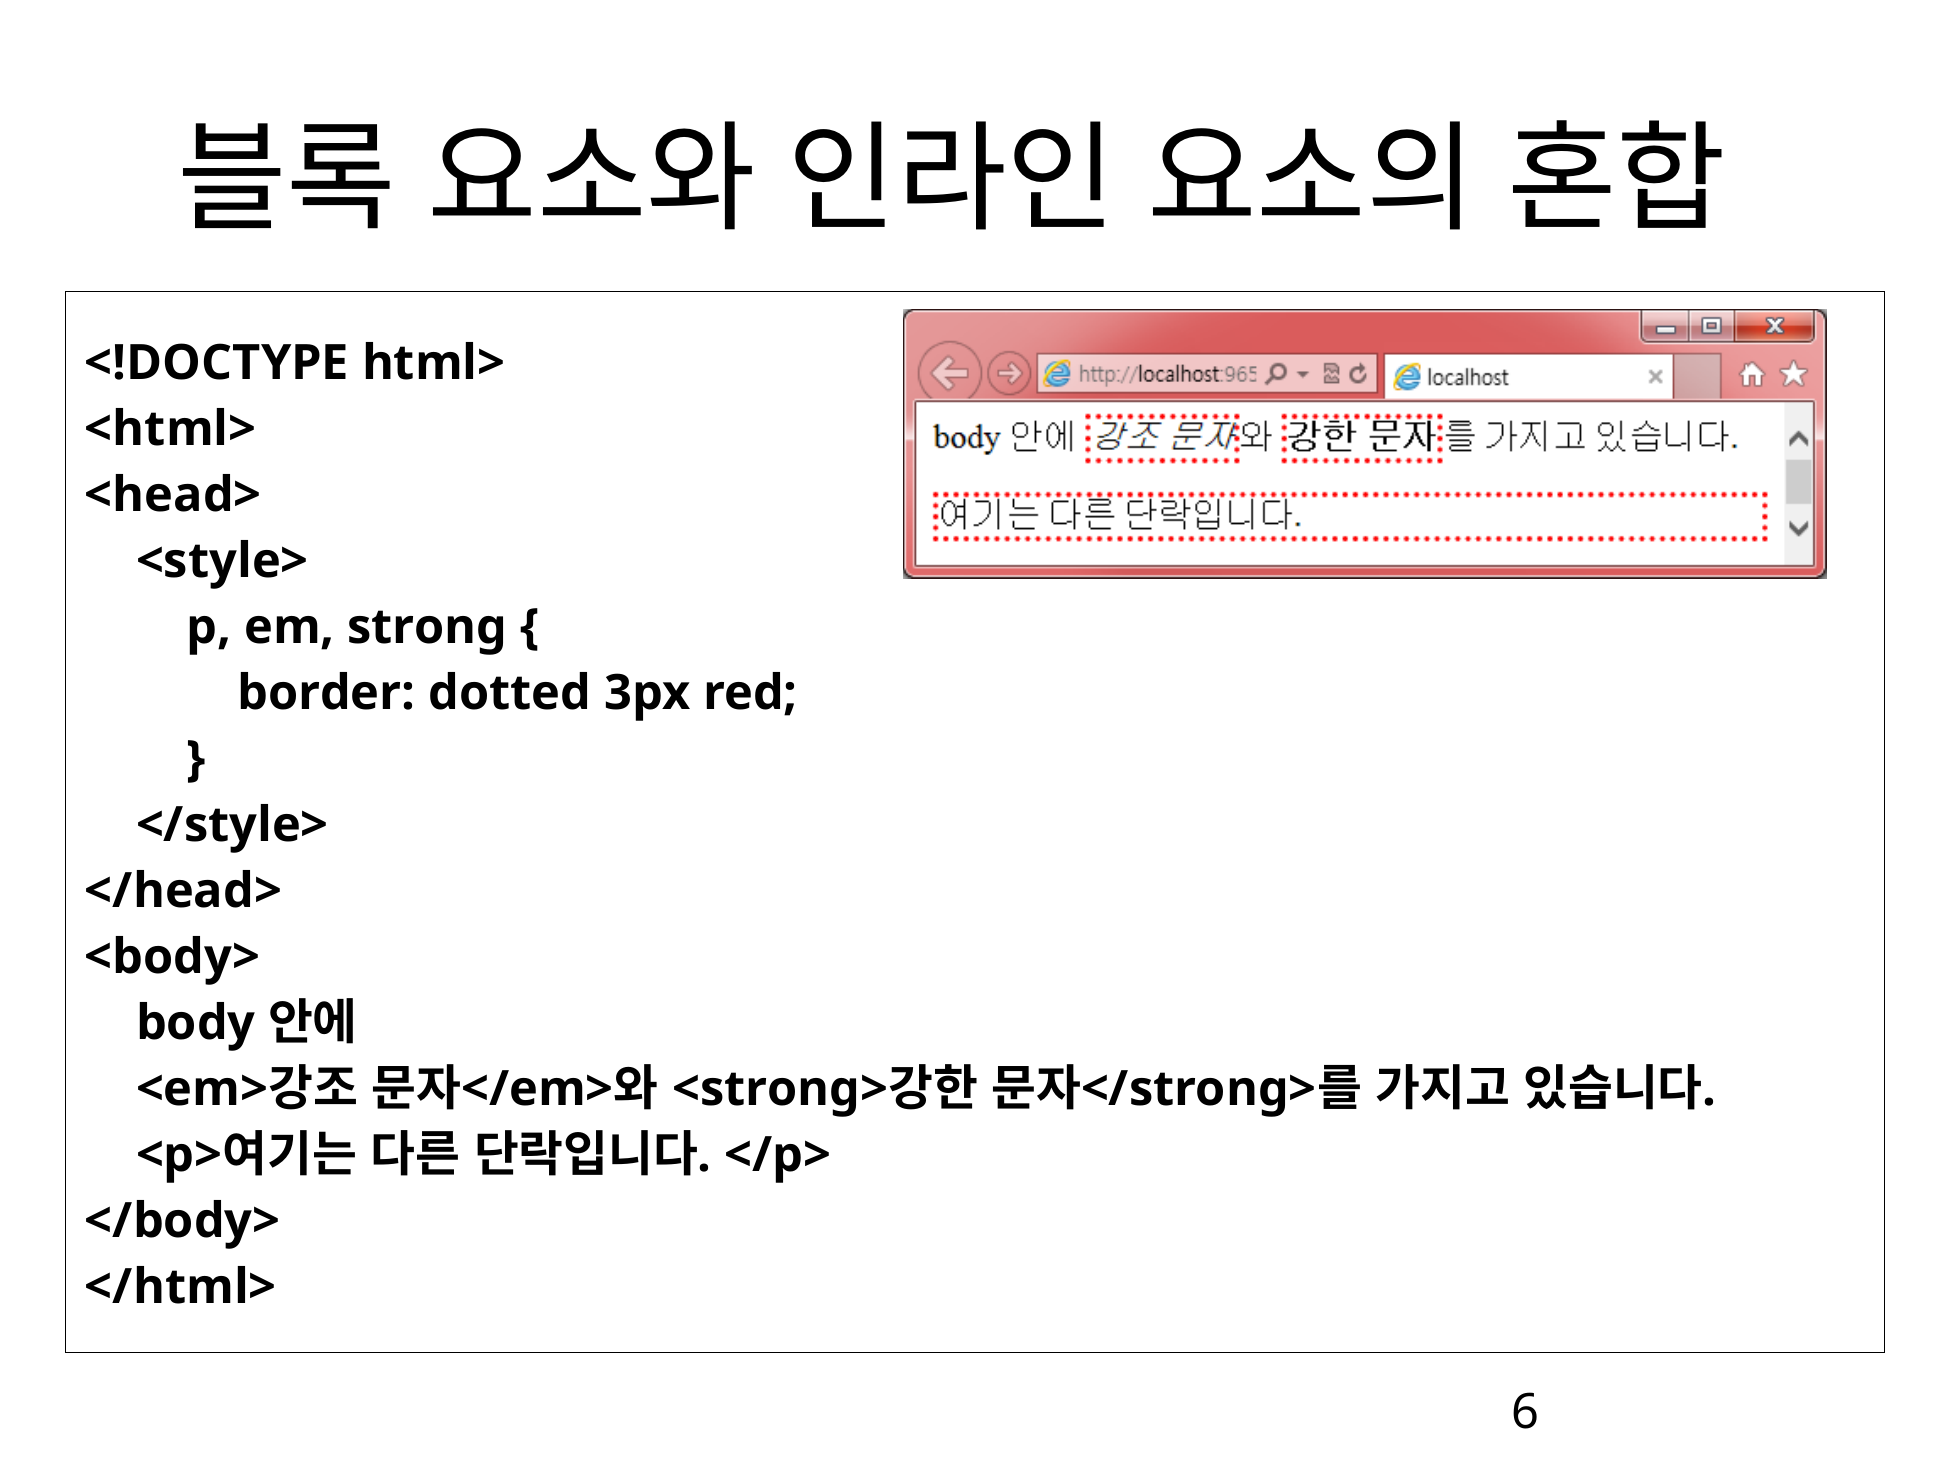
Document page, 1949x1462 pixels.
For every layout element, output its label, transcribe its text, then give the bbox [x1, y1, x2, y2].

text_box <!DOCTYPE html> <html> <head> <style> p, em, strong { border: dotted 3px red; } </style> </head> <body> body 안에 <em>강조 문자</em>와 <strong>강한 문자</strong>를 가지고 있습니다. <p>여기는 다른 단락입니다. </p> </body> </html> [65, 291, 1885, 1353]
title 블록 요소와 인라인 요소의 혼합 [156, 92, 1749, 255]
slide_number <숫자> [1496, 1372, 1899, 1462]
picture [903, 309, 1827, 579]
